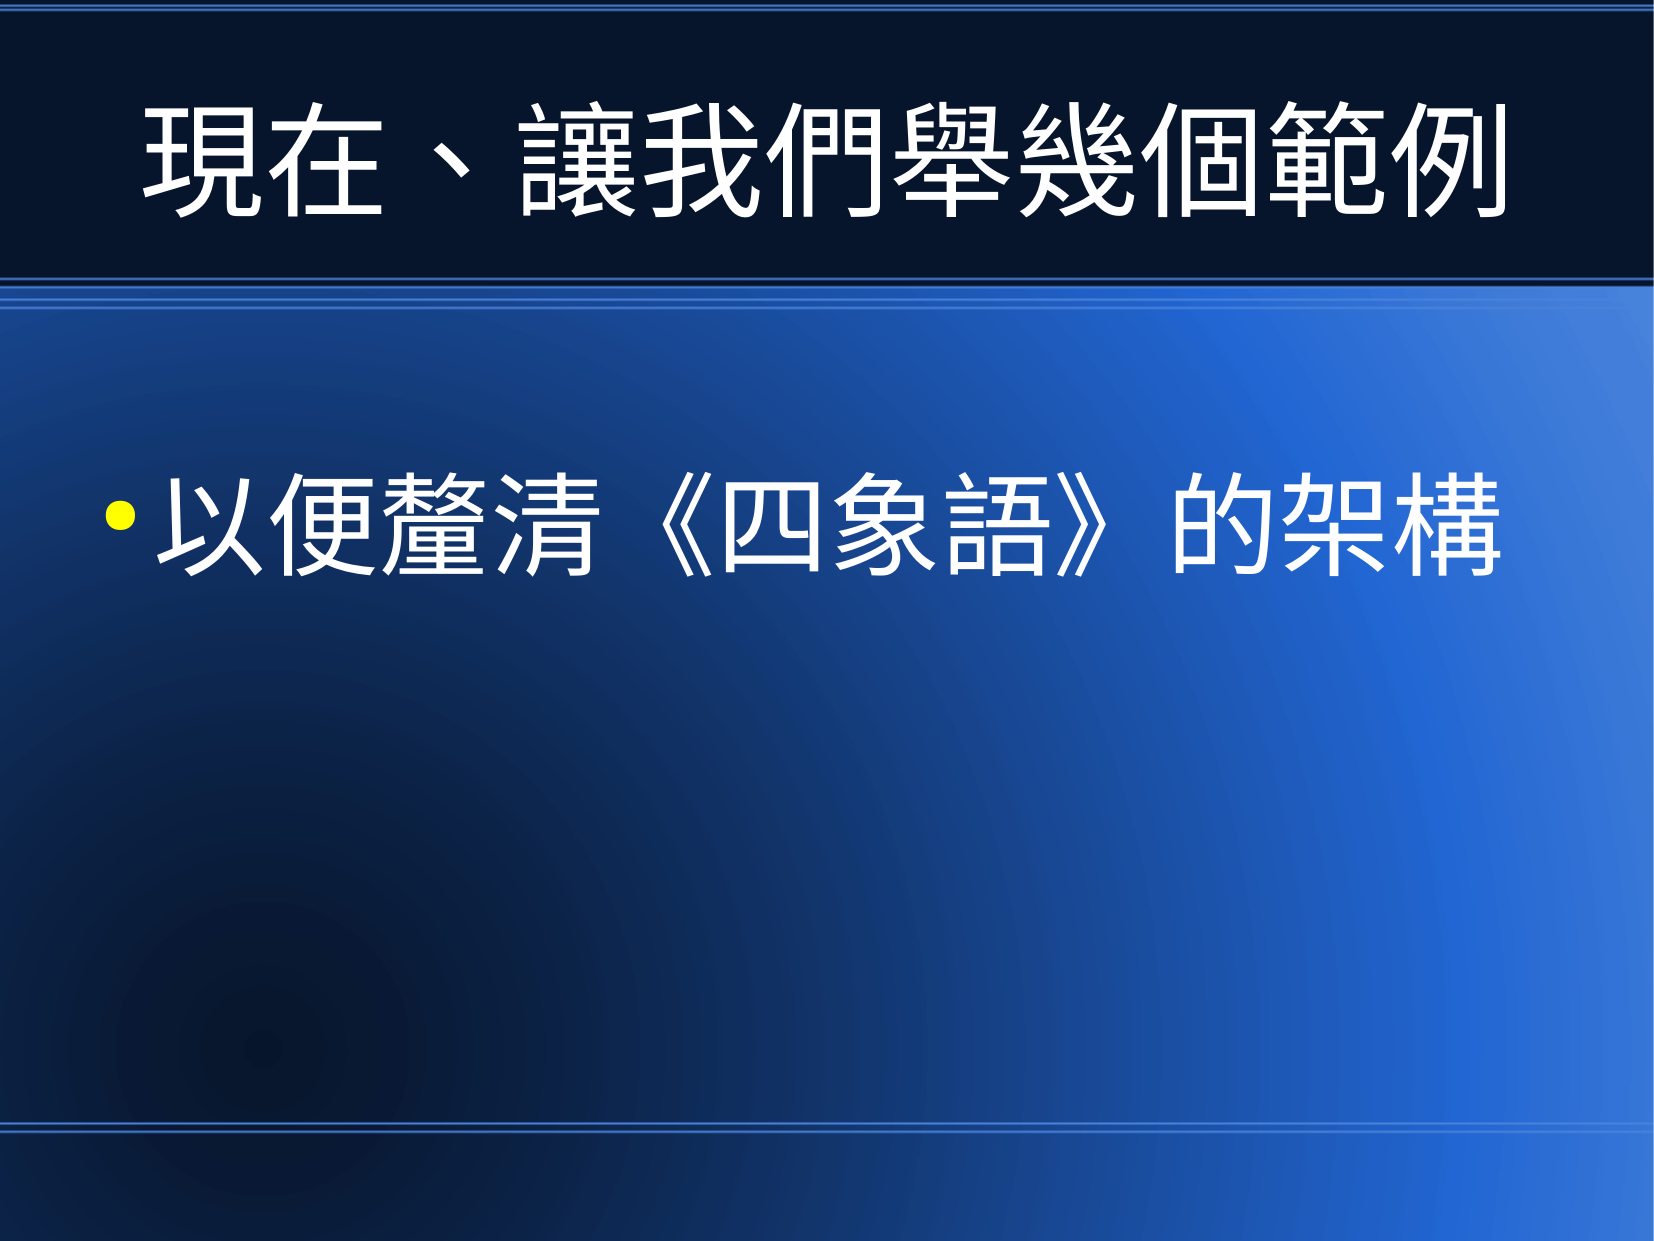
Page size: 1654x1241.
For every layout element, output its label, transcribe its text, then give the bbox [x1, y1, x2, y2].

list 以便釐清《四象語》的架構 [82, 355, 1571, 1241]
title 現在、讓我們舉幾個範例 [82, 49, 1571, 257]
picture [0, 0, 1654, 1241]
